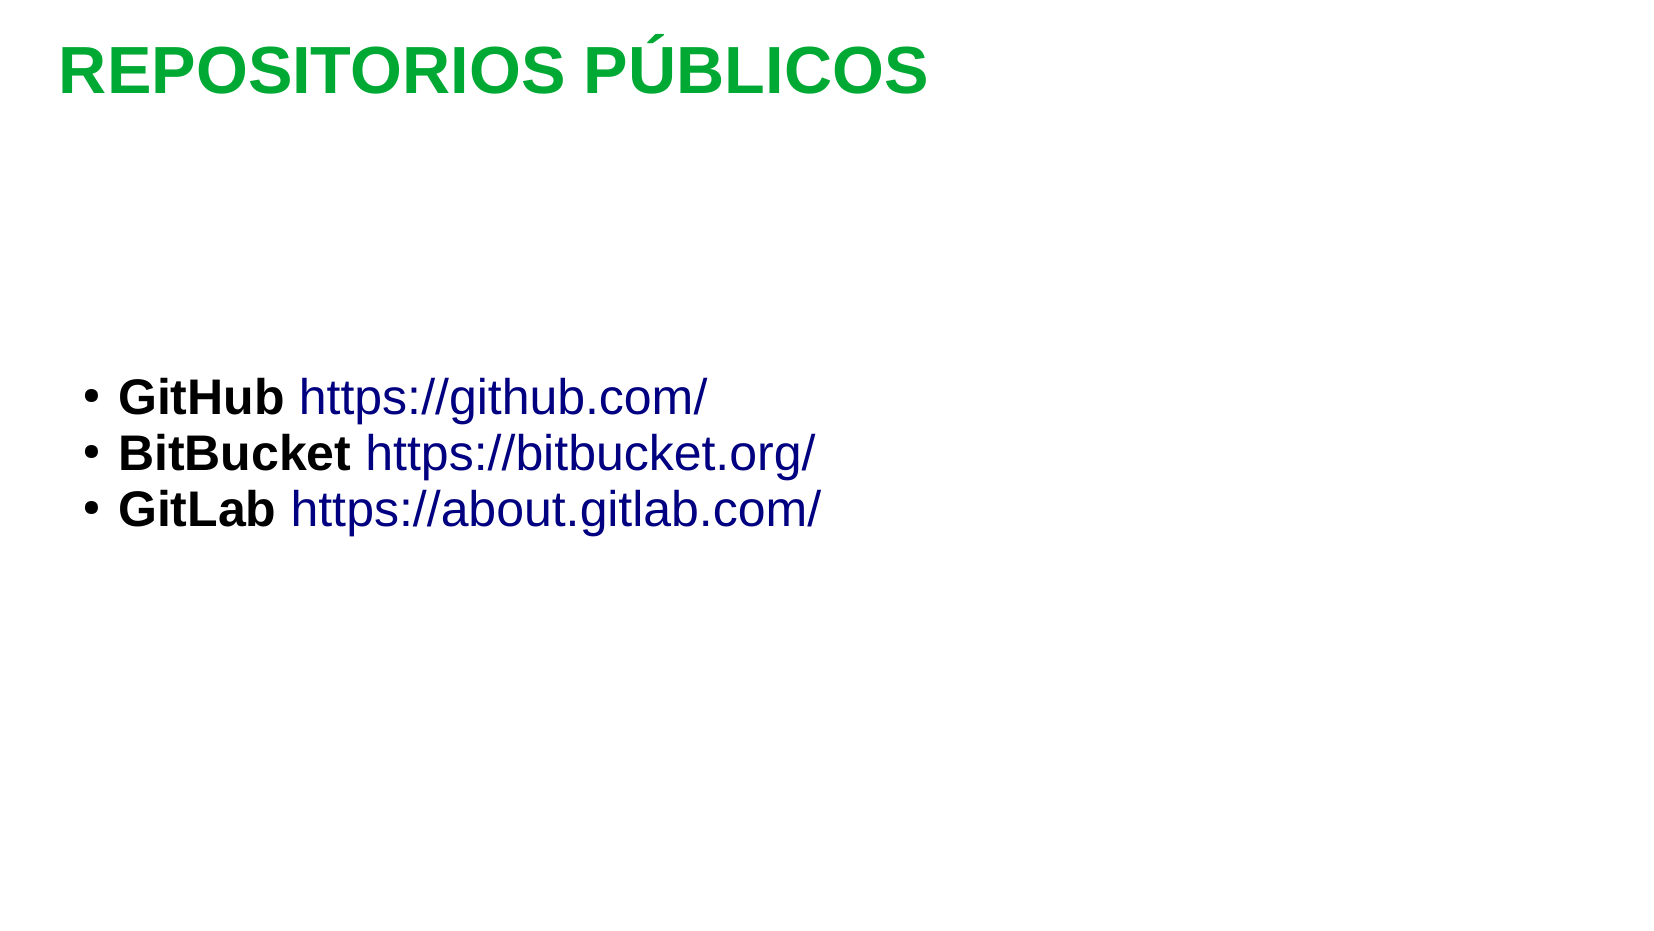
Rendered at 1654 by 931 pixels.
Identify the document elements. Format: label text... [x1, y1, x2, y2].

title REPOSITORIOS PÚBLICOS [59, 24, 1548, 118]
subtitle GitHub https://github.com/ BitBucket https://bitbucket.org/ GitLab https://about.gitlab.com/ [82, 118, 1571, 788]
